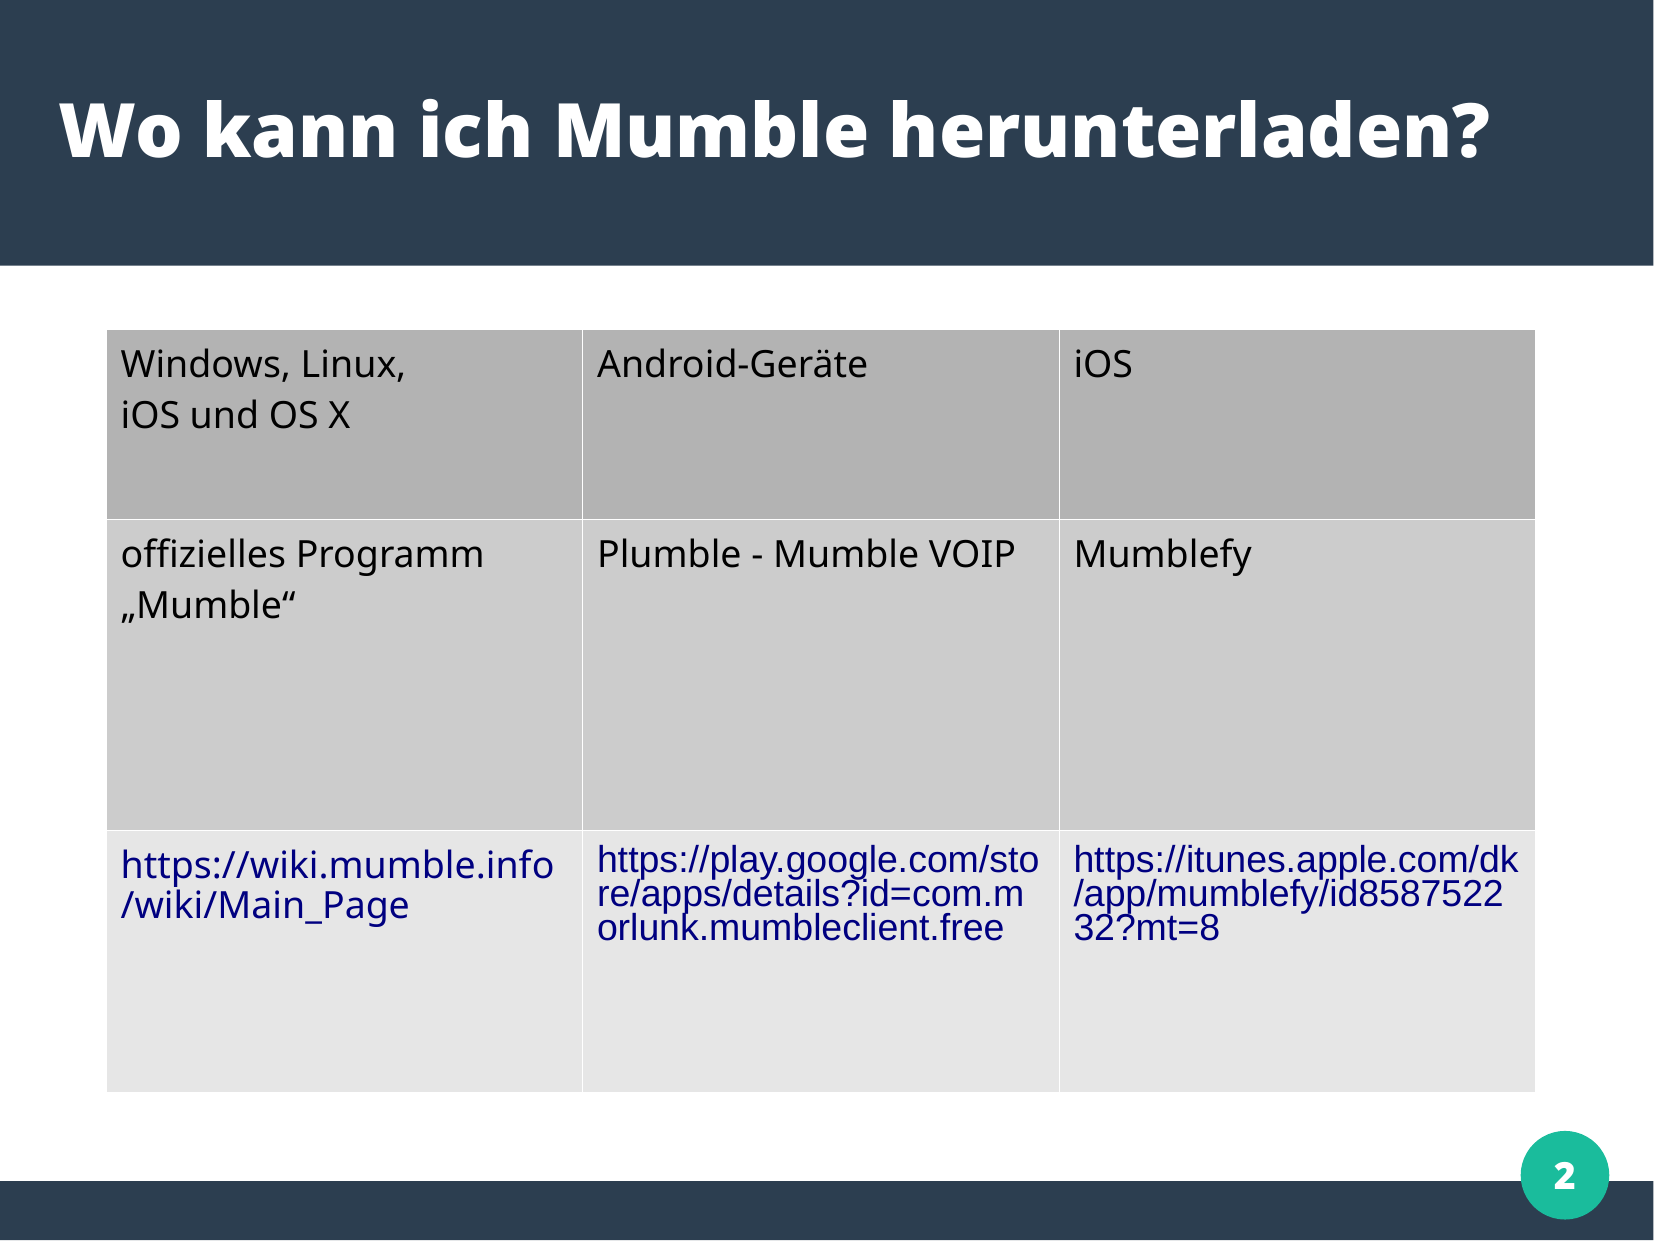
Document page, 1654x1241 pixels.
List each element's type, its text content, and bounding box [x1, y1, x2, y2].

table_header Windows, Linux, iOS und OS X [107, 330, 582, 519]
table_header iOS [1060, 330, 1535, 519]
table_header Android-Geräte [583, 330, 1059, 519]
table_cell https://play.google.com/store/apps/details?id=com.morlunk.mumbleclient.free [583, 831, 1059, 1092]
table_cell https://wiki.mumble.info/wiki/Main_Page [107, 831, 582, 1092]
table_cell Mumblefy [1060, 520, 1535, 830]
table_cell Plumble - Mumble VOIP [583, 520, 1059, 830]
table_cell offizielles Programm „Mumble“ [107, 520, 582, 830]
table_cell https://itunes.apple.com/dk/app/mumblefy/id858752232?mt=8 [1060, 831, 1535, 1092]
title Wo kann ich Mumble herunterladen? [59, 49, 1595, 207]
